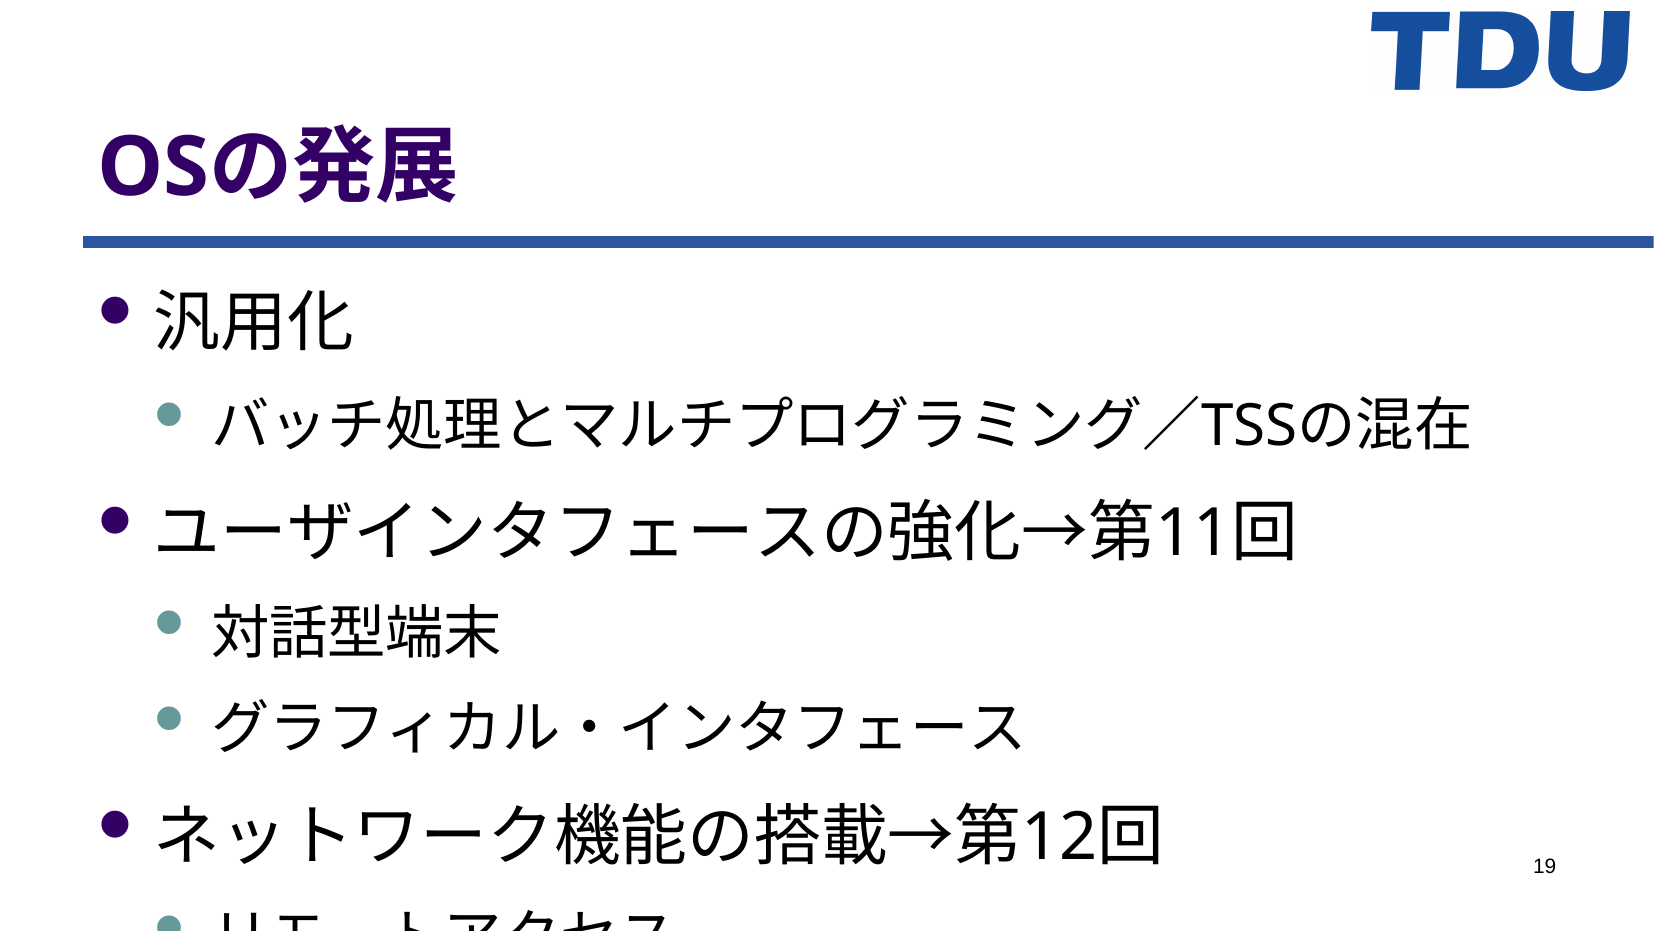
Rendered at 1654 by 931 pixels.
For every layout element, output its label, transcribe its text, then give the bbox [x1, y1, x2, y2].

title OSの発展 [82, 51, 1571, 228]
list 汎用化 バッチ処理とマルチプログラミング／TSSの混在 ユーザインタフェースの強化→第11回 対話型端末 グラフィカル・インタフェース ネットワーク機能の搭載→第12回 リモートアクセス 分散環境 [82, 259, 1571, 895]
picture [1371, 11, 1630, 91]
